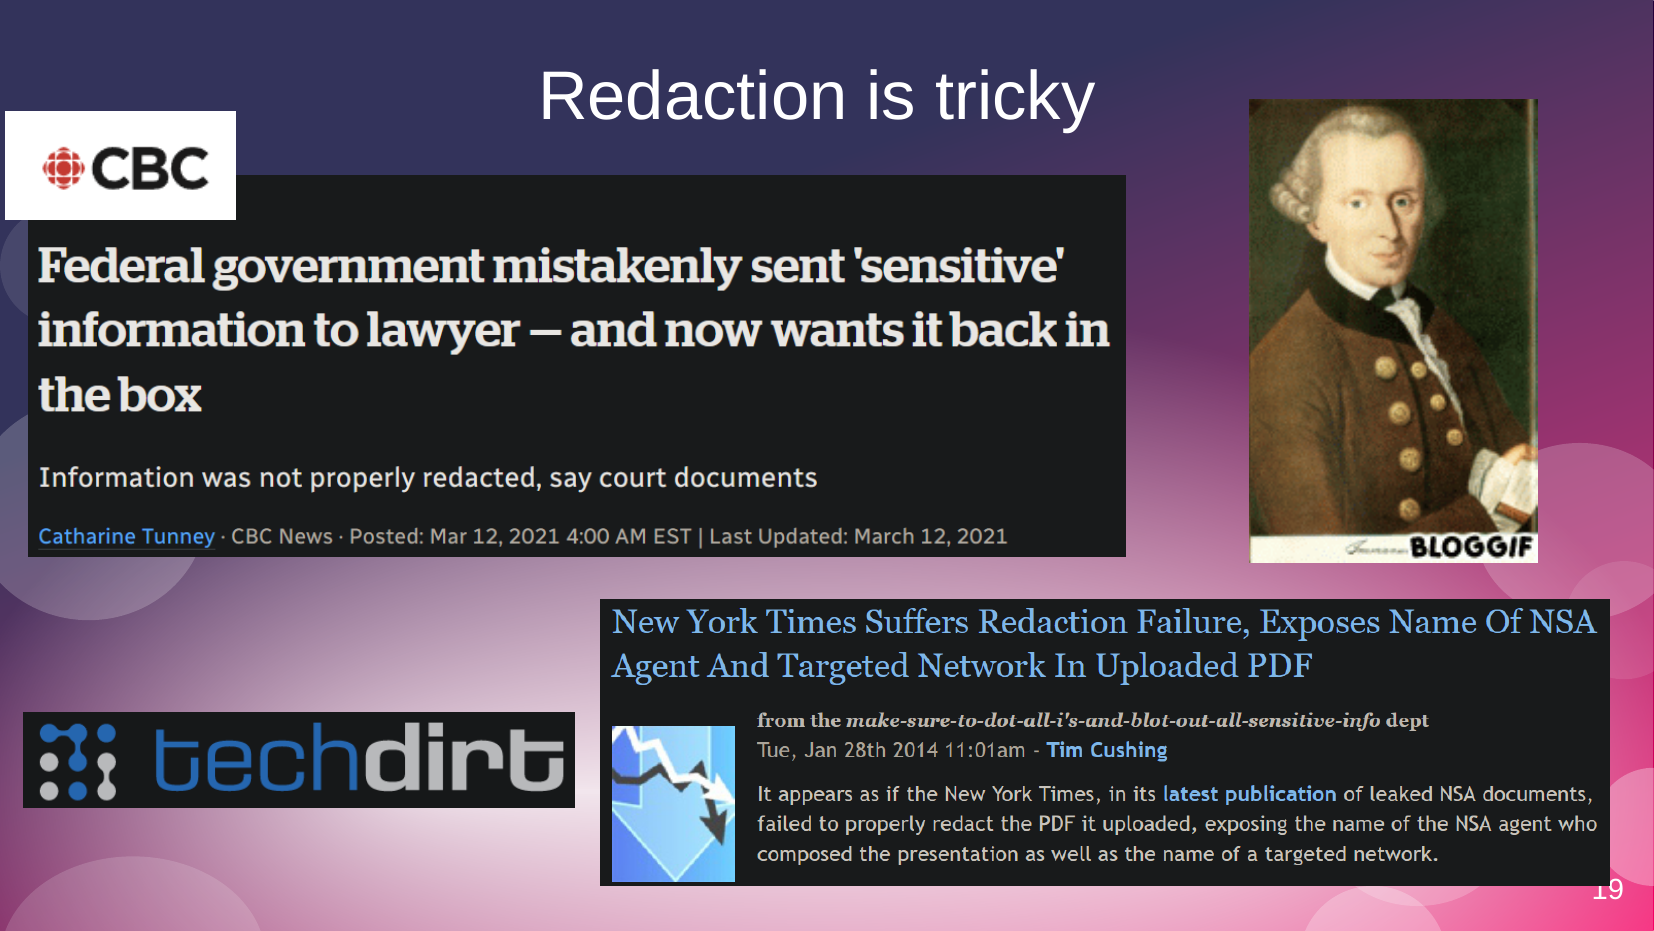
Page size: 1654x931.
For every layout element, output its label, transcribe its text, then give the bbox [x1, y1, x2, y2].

picture [5, 111, 1126, 557]
picture [23, 712, 575, 808]
picture [600, 599, 1610, 886]
title Redaction is tricky [88, 14, 1565, 178]
picture [1249, 99, 1538, 563]
